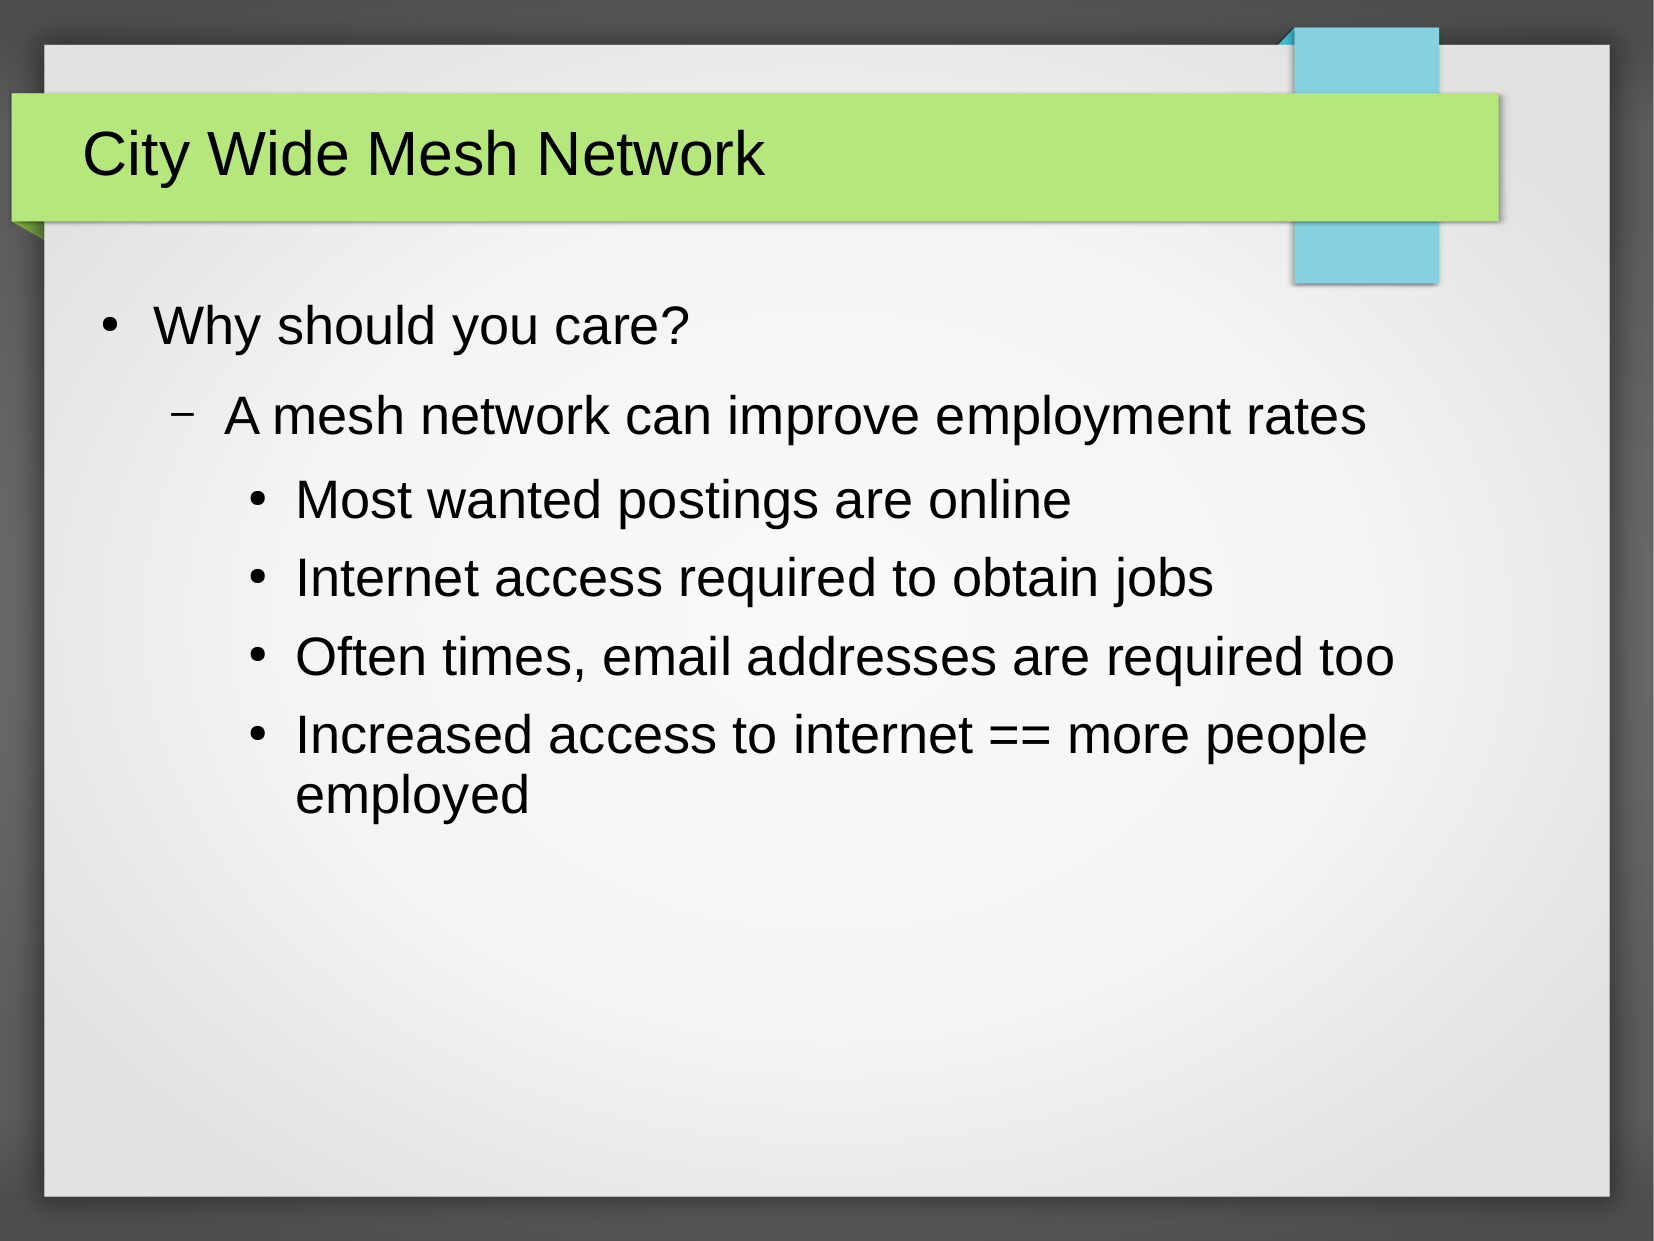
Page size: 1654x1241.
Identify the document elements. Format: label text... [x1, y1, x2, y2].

title City Wide Mesh Network [82, 94, 1264, 213]
list Why should you care? A mesh network can improve employment rates Most wanted postings are online Internet access required to obtain jobs Often times, email addresses are required too Increased access to internet == more people employed [82, 295, 1571, 1015]
picture [0, 0, 1654, 1241]
